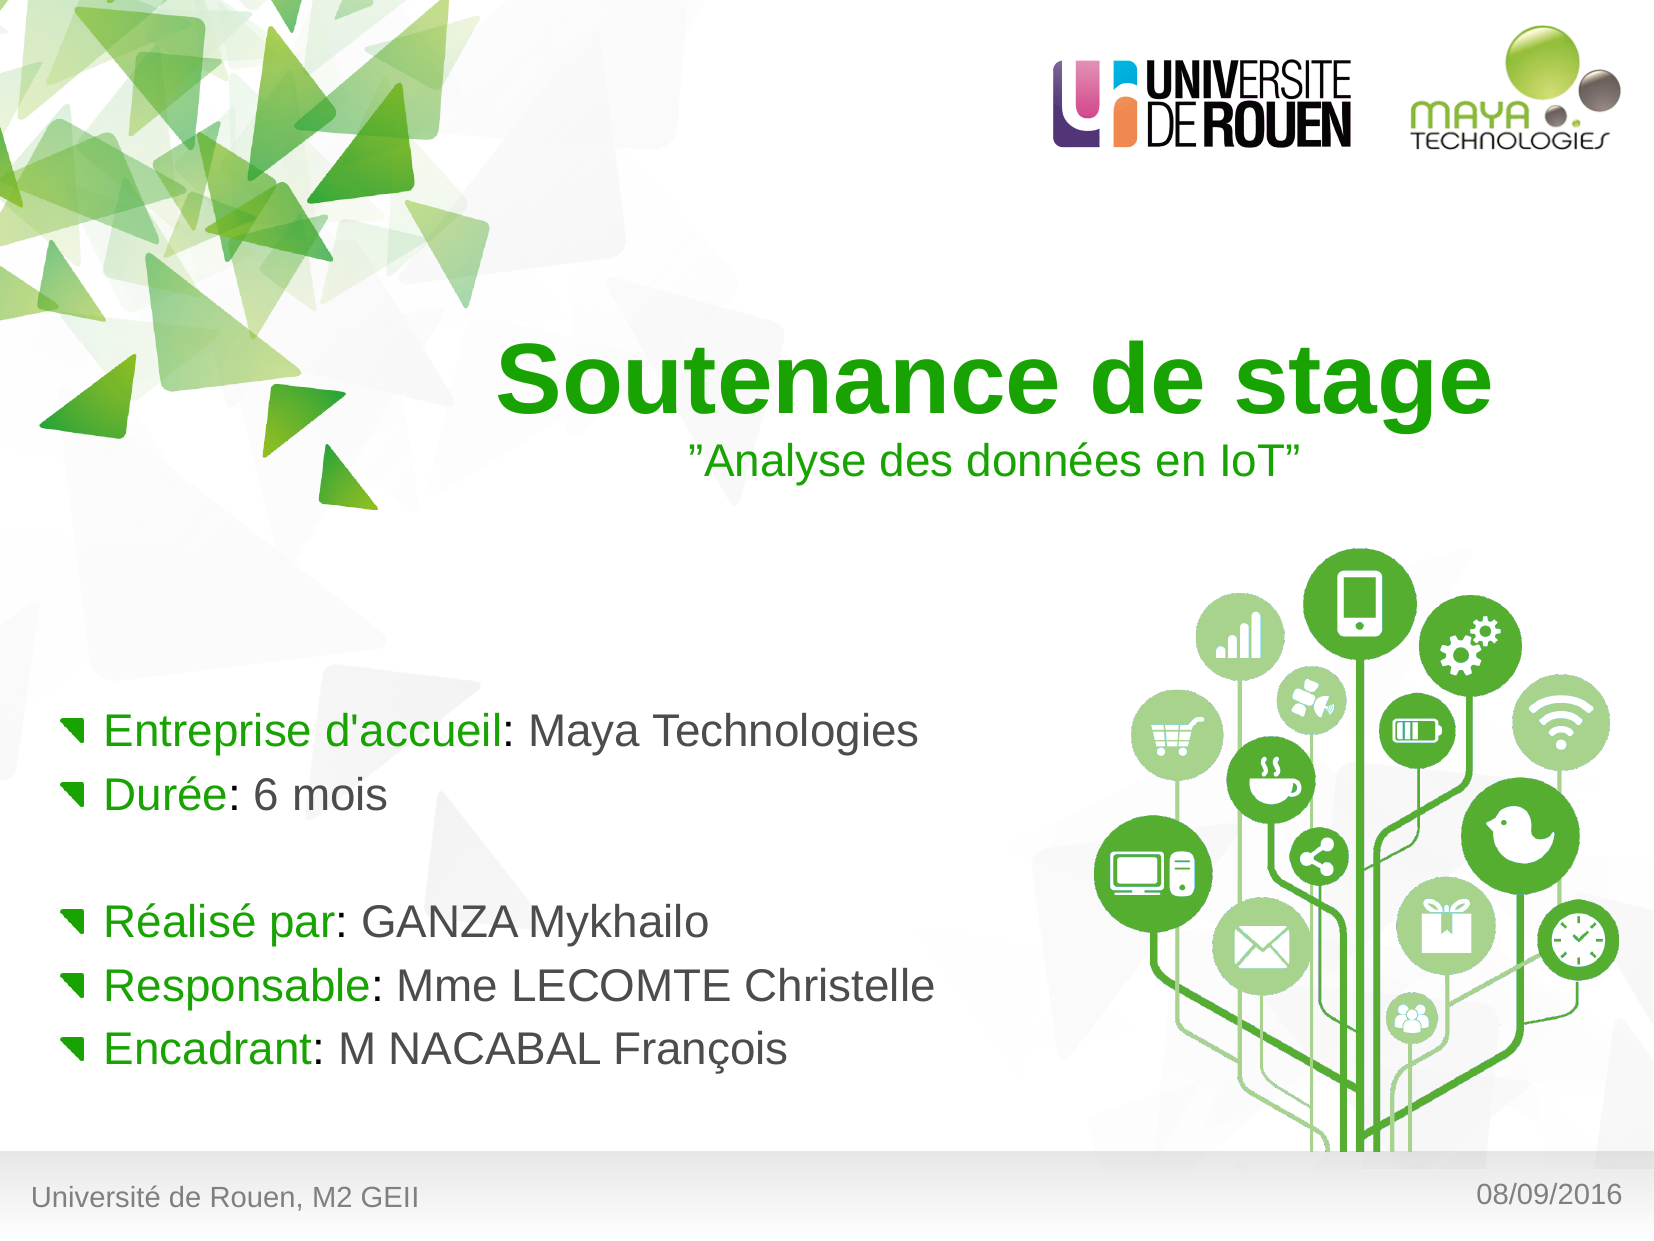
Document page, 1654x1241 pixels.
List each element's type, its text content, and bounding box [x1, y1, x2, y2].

picture [1053, 59, 1351, 149]
list Entreprise d'accueil: Maya Technologies Durée: 6 mois Réalisé par: GANZA Mykhailo Responsable: Mme LECOMTE Christelle Encadrant: M NACABAL François [60, 705, 961, 1130]
picture [1410, 25, 1621, 151]
picture [915, 546, 1654, 1169]
picture [0, 0, 798, 948]
title Soutenance de stage ”Analyse des données en IoT” [480, 313, 1510, 496]
